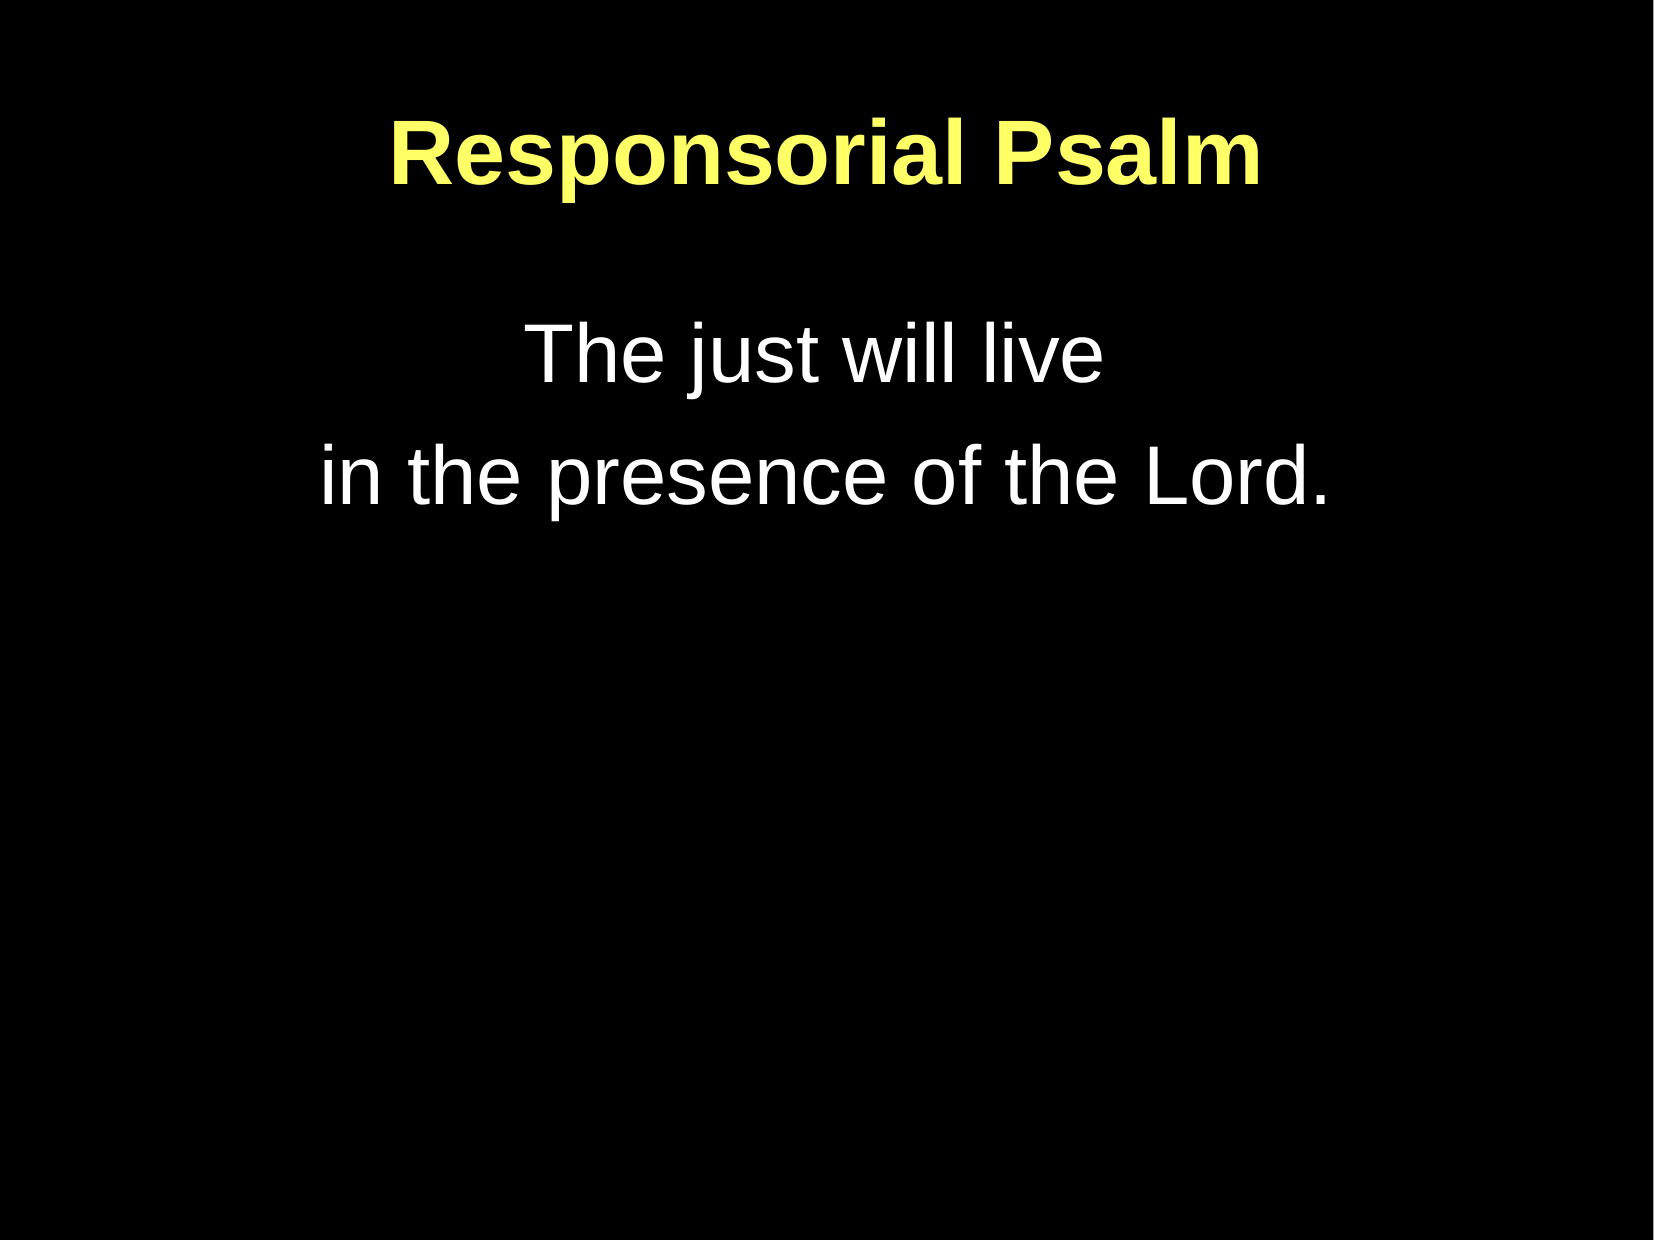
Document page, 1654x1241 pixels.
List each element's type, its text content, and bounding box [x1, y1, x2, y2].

list The just will live in the presence of the Lord. [0, 307, 1654, 1229]
title Responsorial Psalm [82, 49, 1571, 257]
